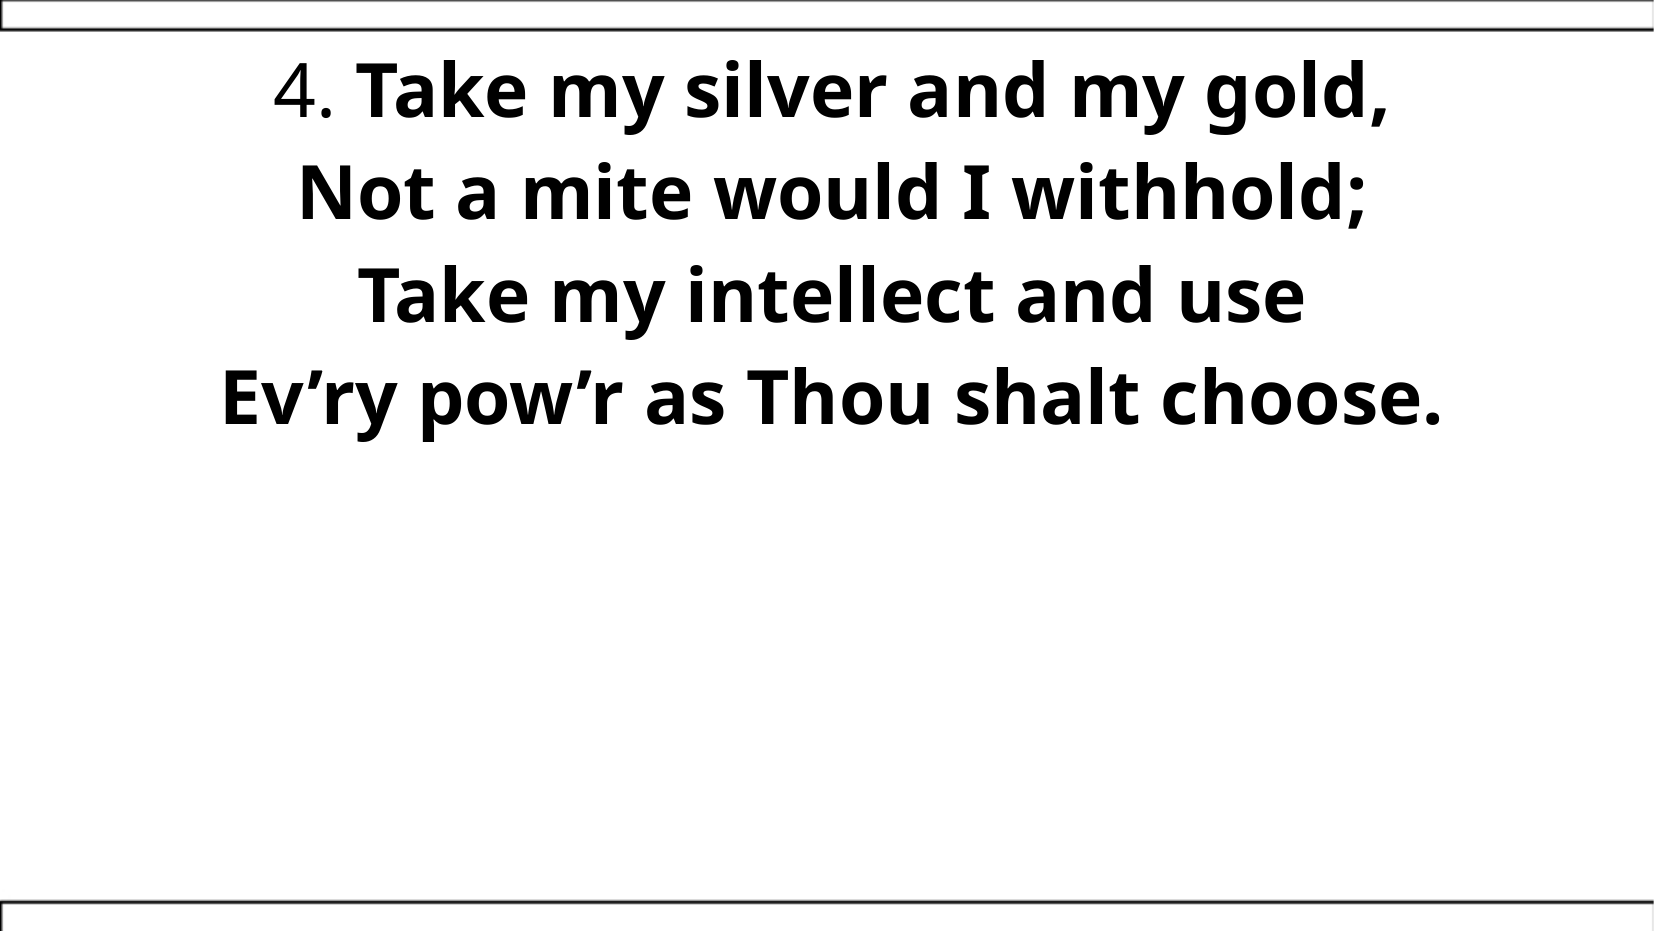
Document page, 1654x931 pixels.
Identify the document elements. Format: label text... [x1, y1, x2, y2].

picture [0, 0, 1654, 931]
text_box 4. Take my silver and my gold, Not a mite would I withhold; Take my intellect and use Ev’ry pow’r as Thou shalt choose. [105, 30, 1561, 445]
